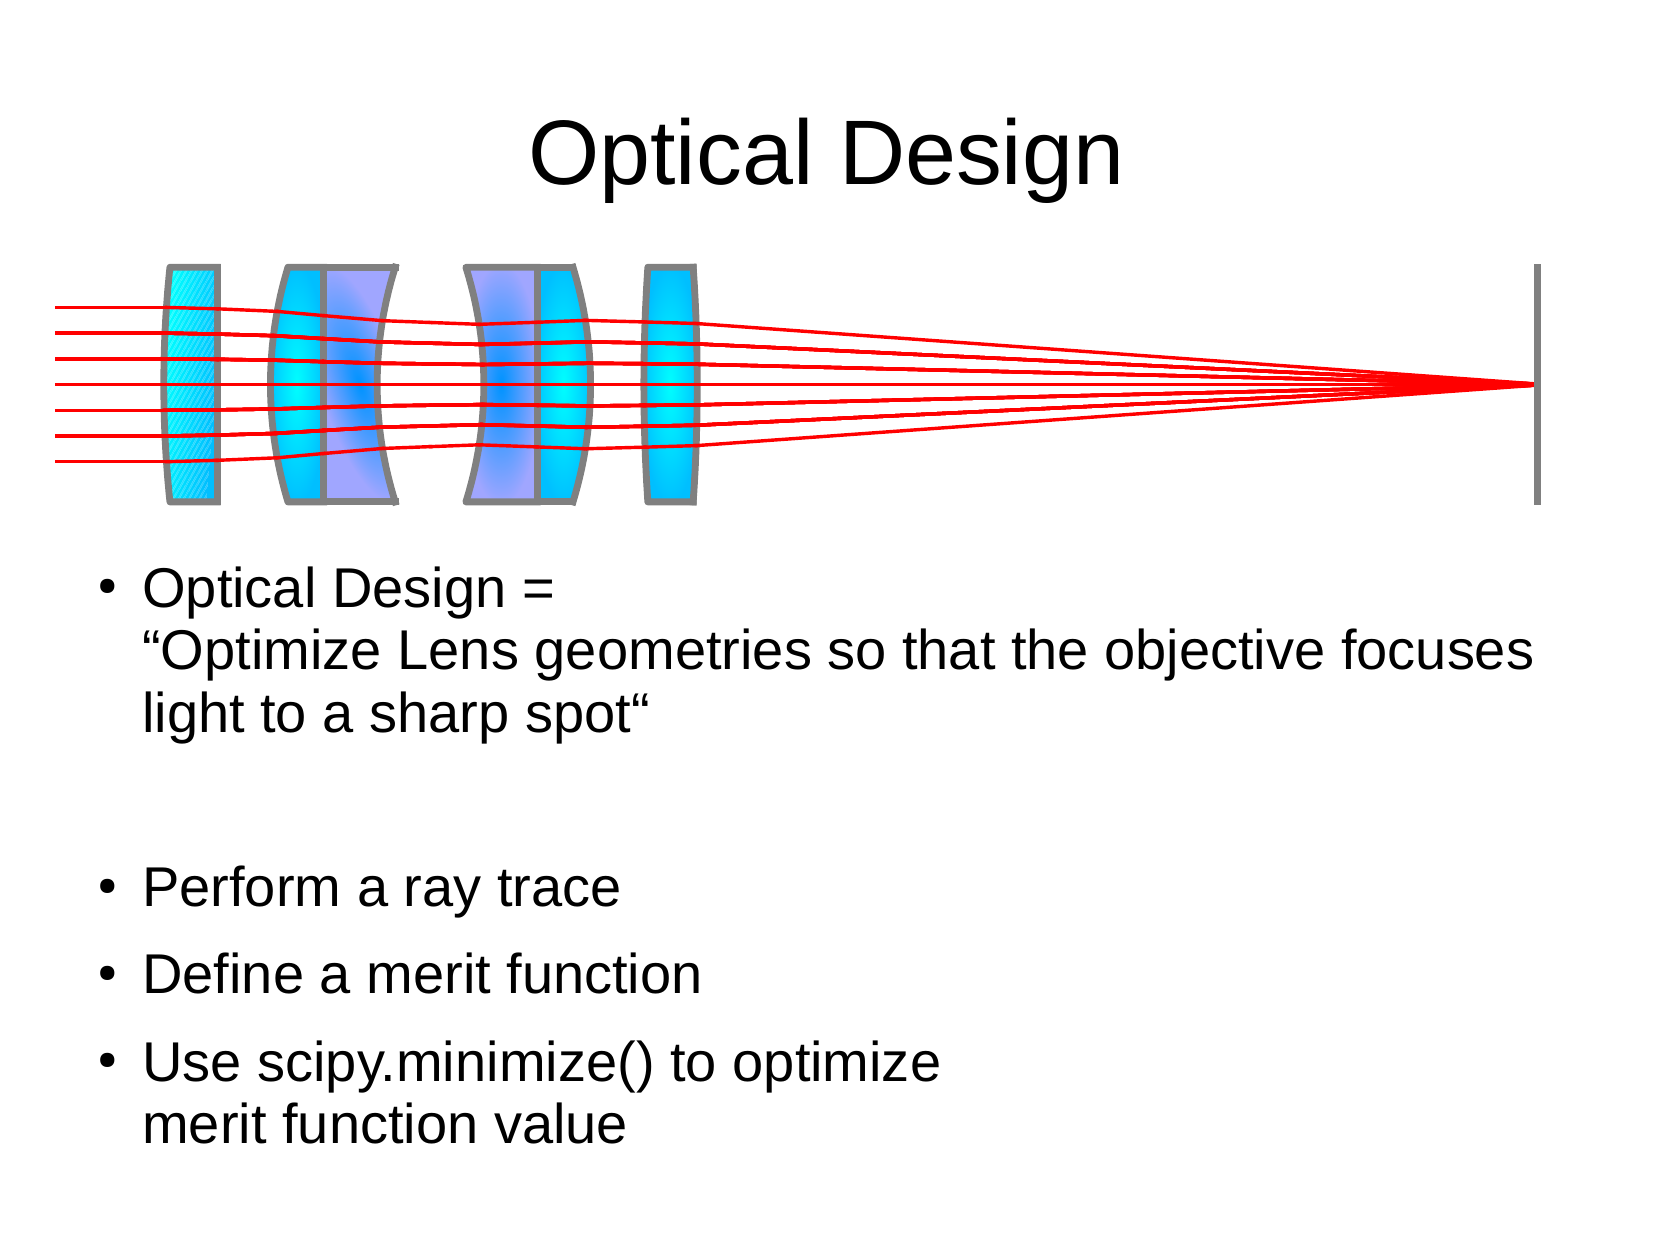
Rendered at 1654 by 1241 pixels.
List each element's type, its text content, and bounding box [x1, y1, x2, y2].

list Optical Design = “Optimize Lens geometries so that the objective focuses light to a sharp spot“ Perform a ray trace Define a merit function Use scipy.minimize() to optimize merit function value [82, 556, 1571, 1158]
picture [51, 248, 1595, 508]
title Optical Design [82, 49, 1571, 248]
